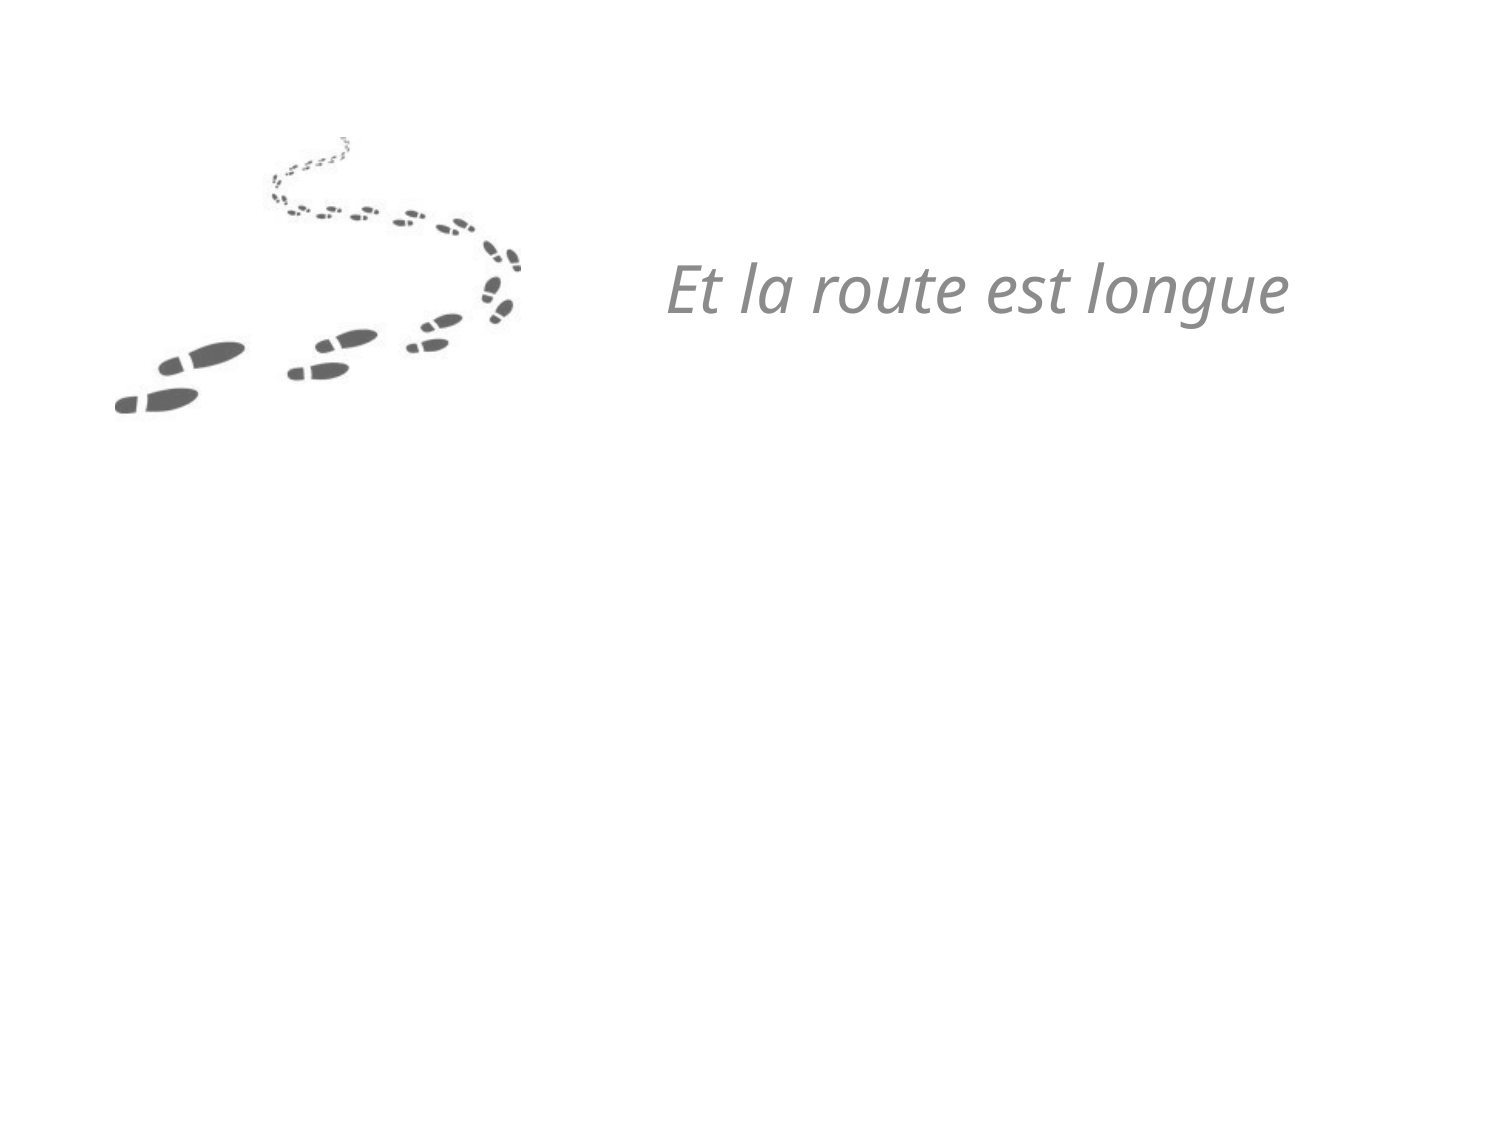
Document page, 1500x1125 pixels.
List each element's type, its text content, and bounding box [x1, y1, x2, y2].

text_box Et la route est longue [520, 51, 1437, 523]
picture [115, 137, 521, 437]
